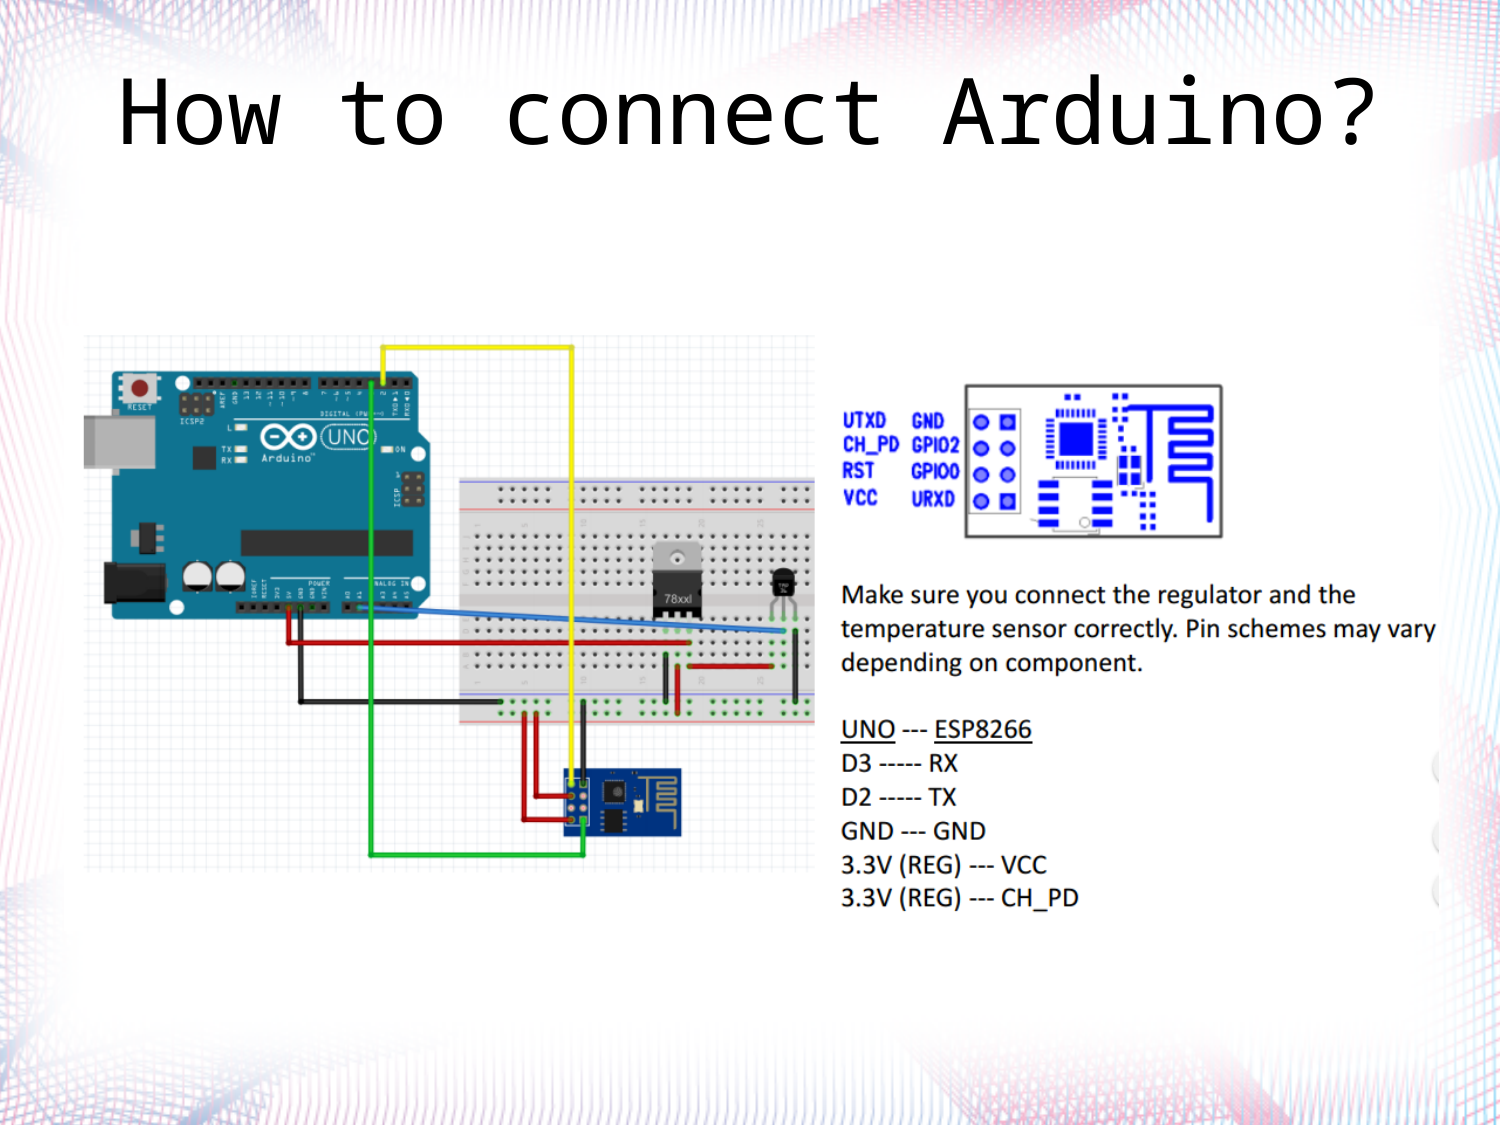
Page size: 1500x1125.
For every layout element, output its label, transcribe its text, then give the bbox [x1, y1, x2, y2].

title How to connect Arduino? [75, 45, 1425, 233]
picture [0, 0, 1500, 1125]
